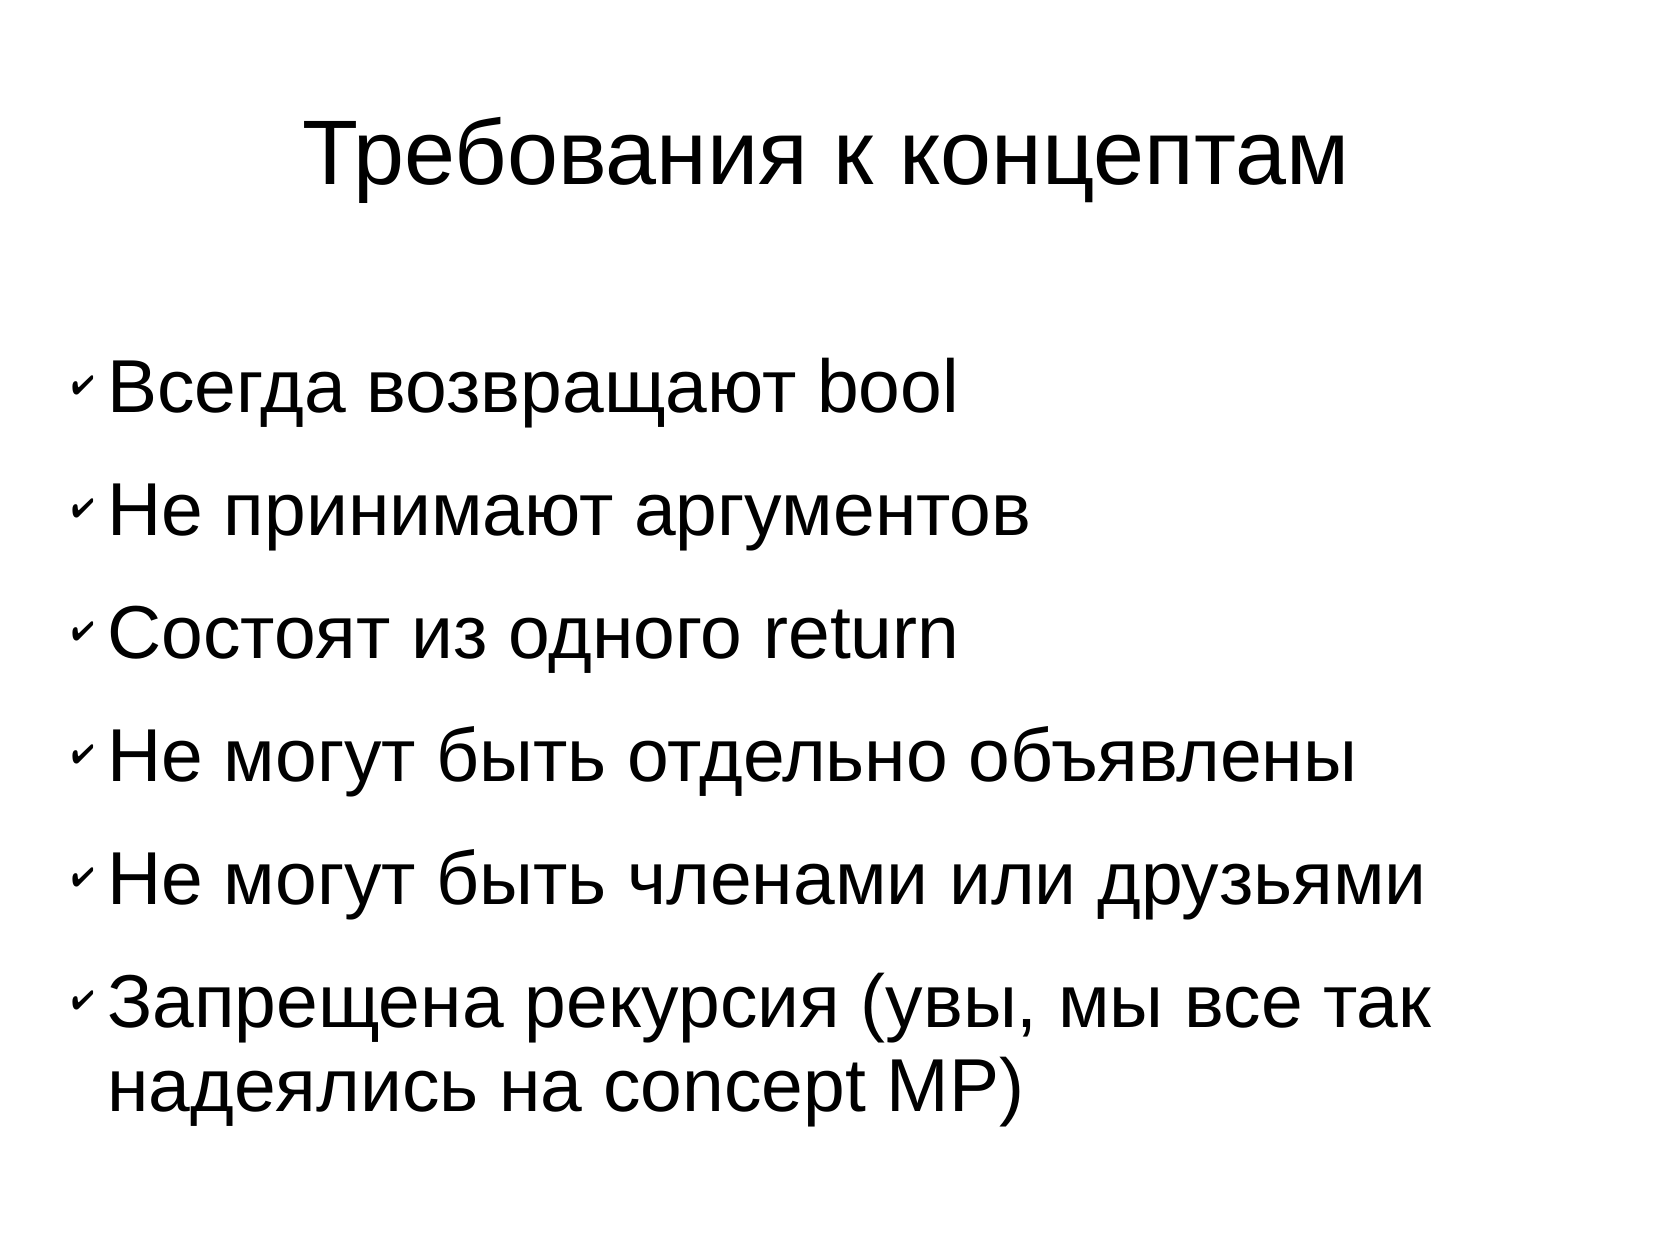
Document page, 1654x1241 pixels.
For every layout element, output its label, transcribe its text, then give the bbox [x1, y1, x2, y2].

subtitle Всегда возвращают bool Не принимают аргументов Состоят из одного return Не могут быть отдельно объявлены Не могут быть членами или друзьями Запрещена рекурсия (увы, мы все так надеялись на concept MP) [71, 344, 1561, 1128]
title Требования к концептам [82, 49, 1571, 257]
